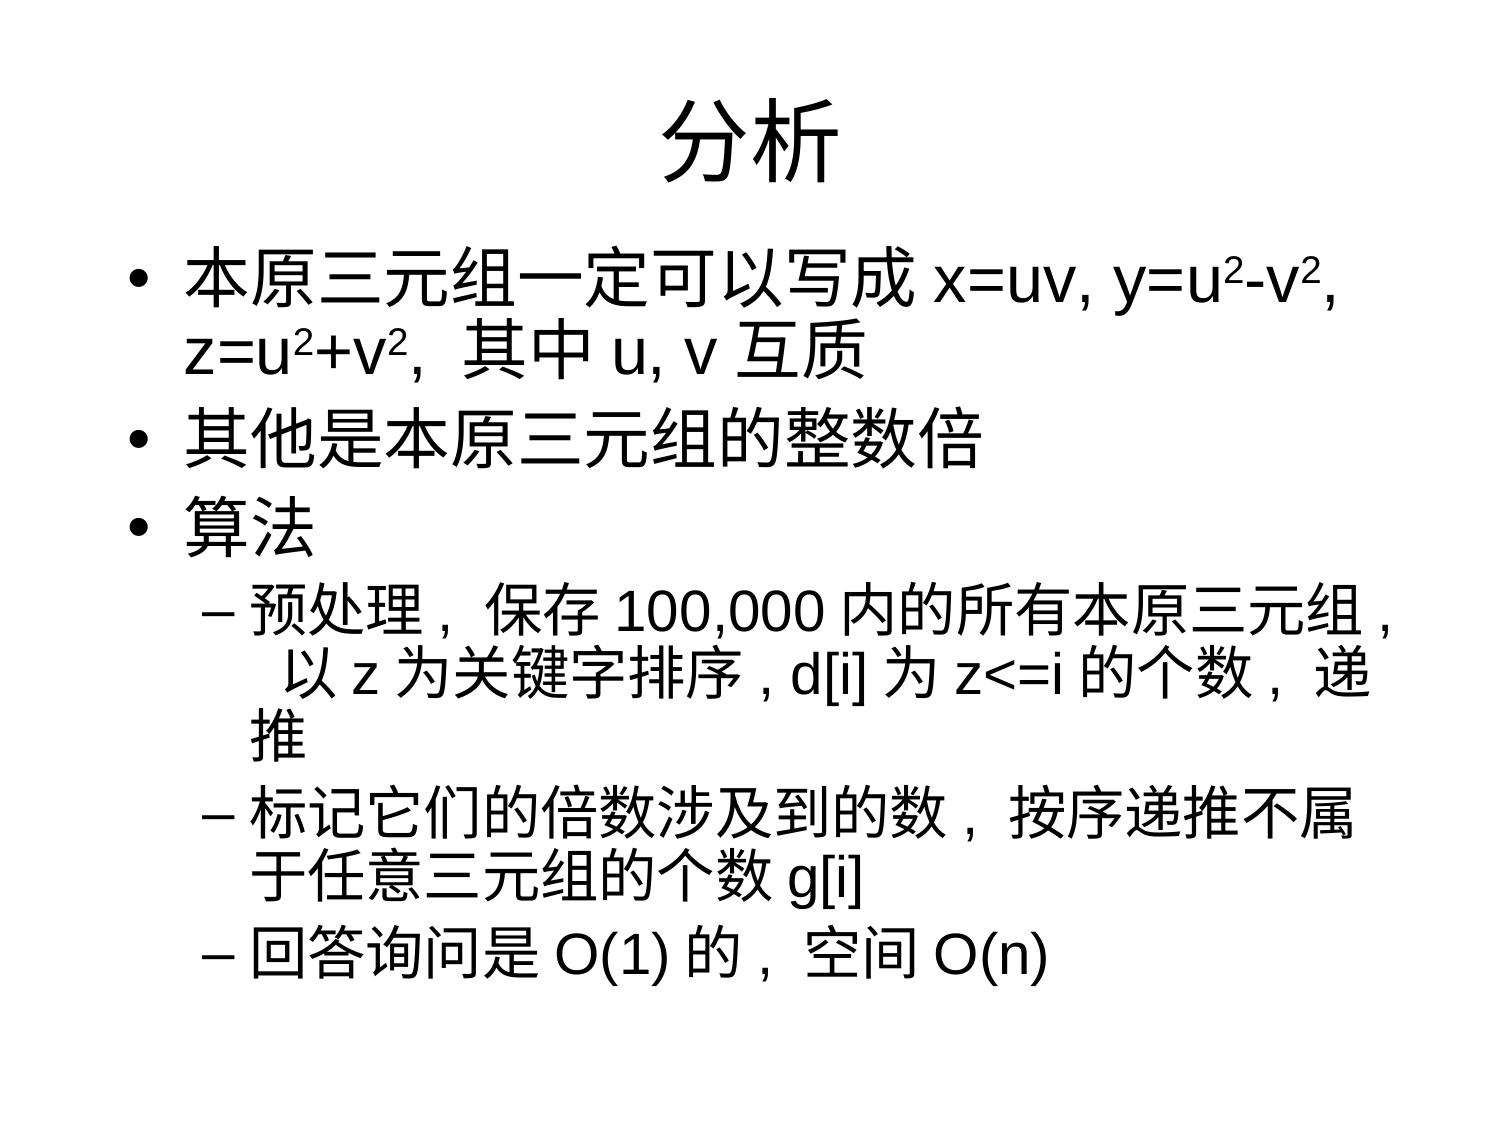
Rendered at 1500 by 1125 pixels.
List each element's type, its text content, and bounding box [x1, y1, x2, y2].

title 分析 [75, 45, 1426, 233]
list 本原三元组一定可以写成x=uv, y=u2-v2, z=u2+v2, 其中u, v互质 其他是本原三元组的整数倍 算法 预处理, 保存100,000内的所有本原三元组, 以z为关键字排序, d[i]为z<=i的个数, 递推 标记它们的倍数涉及到的数, 按序递推不属于任意三元组的个数g[i] 回答询问是O(1)的, 空间O(n) [112, 237, 1388, 996]
